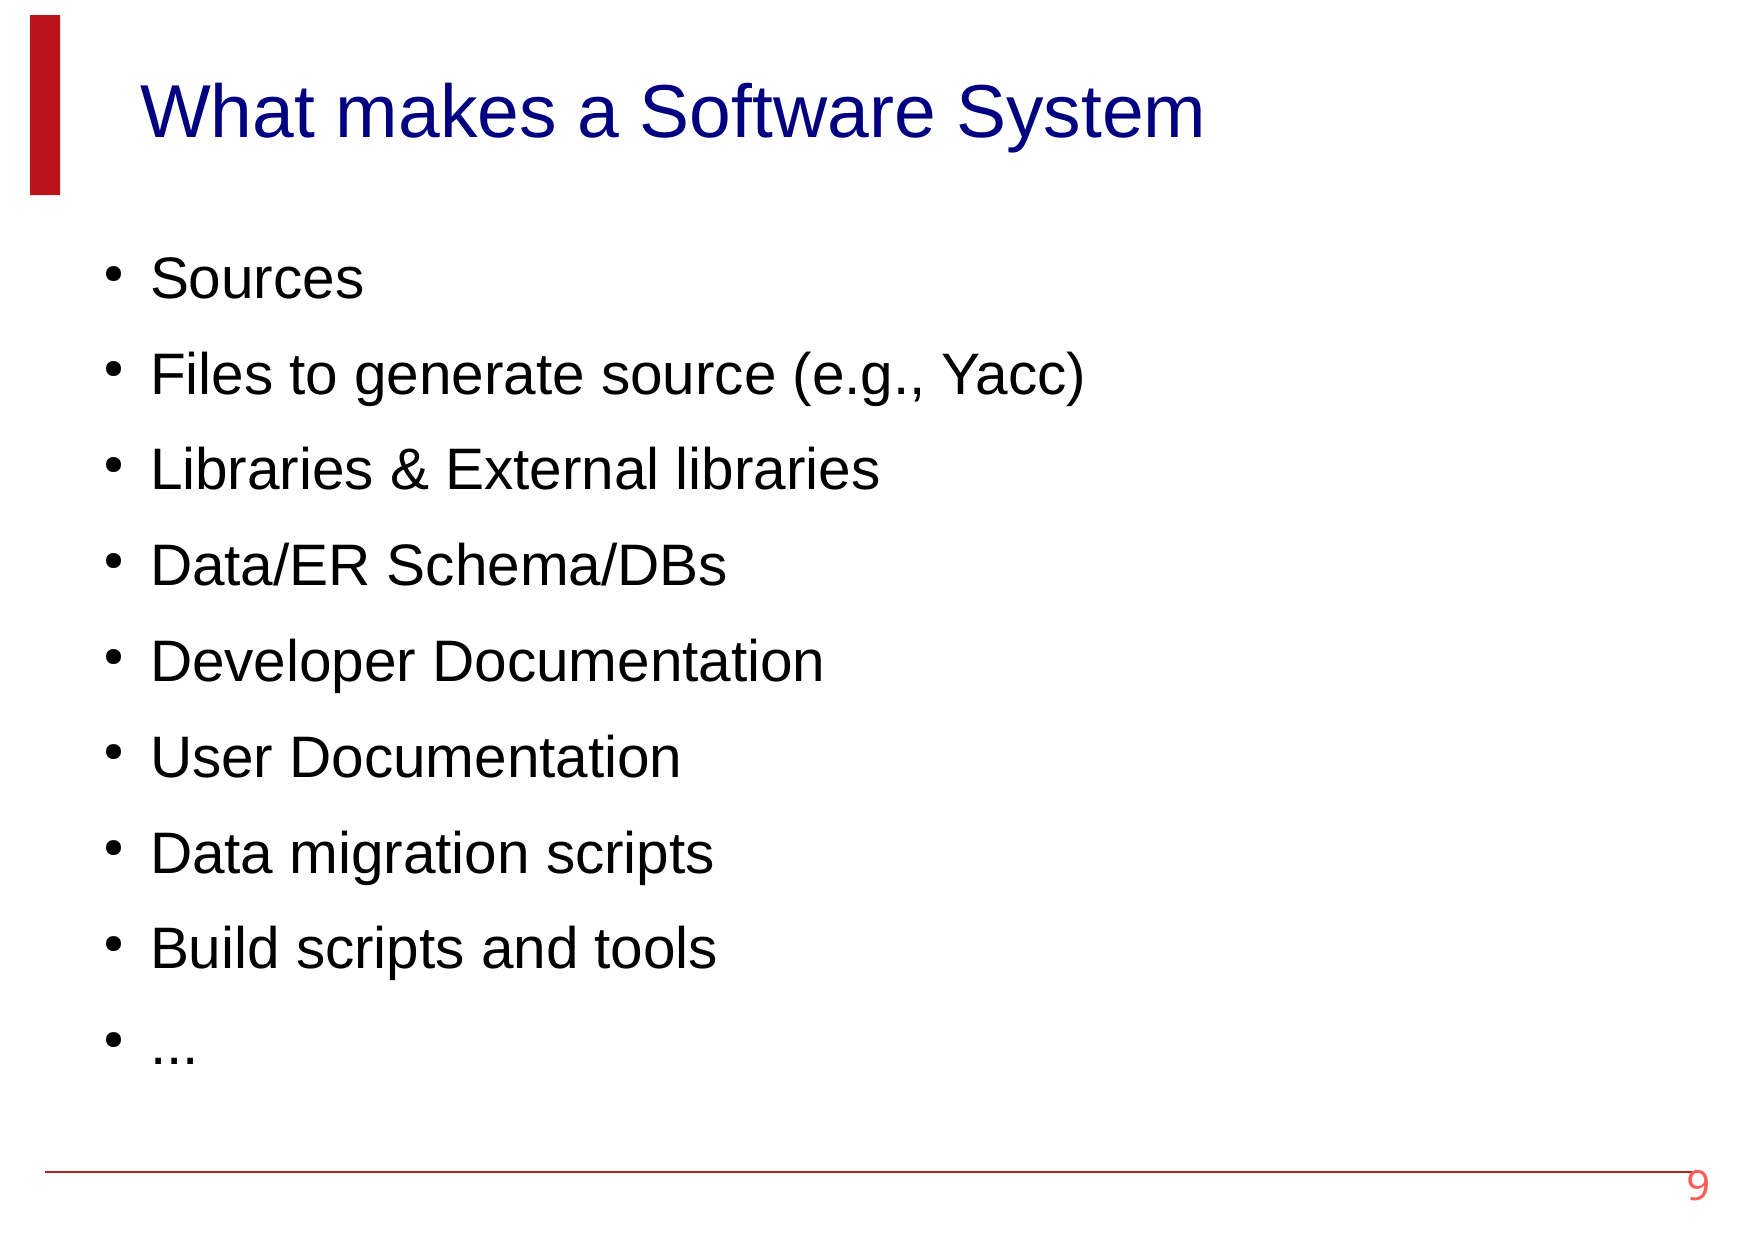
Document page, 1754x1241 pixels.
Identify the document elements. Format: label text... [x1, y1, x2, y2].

list Sources Files to generate source (e.g., Yacc) Libraries & External libraries Data/ER Schema/DBs Developer Documentation User Documentation Data migration scripts Build scripts and tools ... [87, 240, 1696, 1081]
title What makes a Software System [90, 19, 1726, 196]
text_box <number> [1660, 1159, 1737, 1231]
